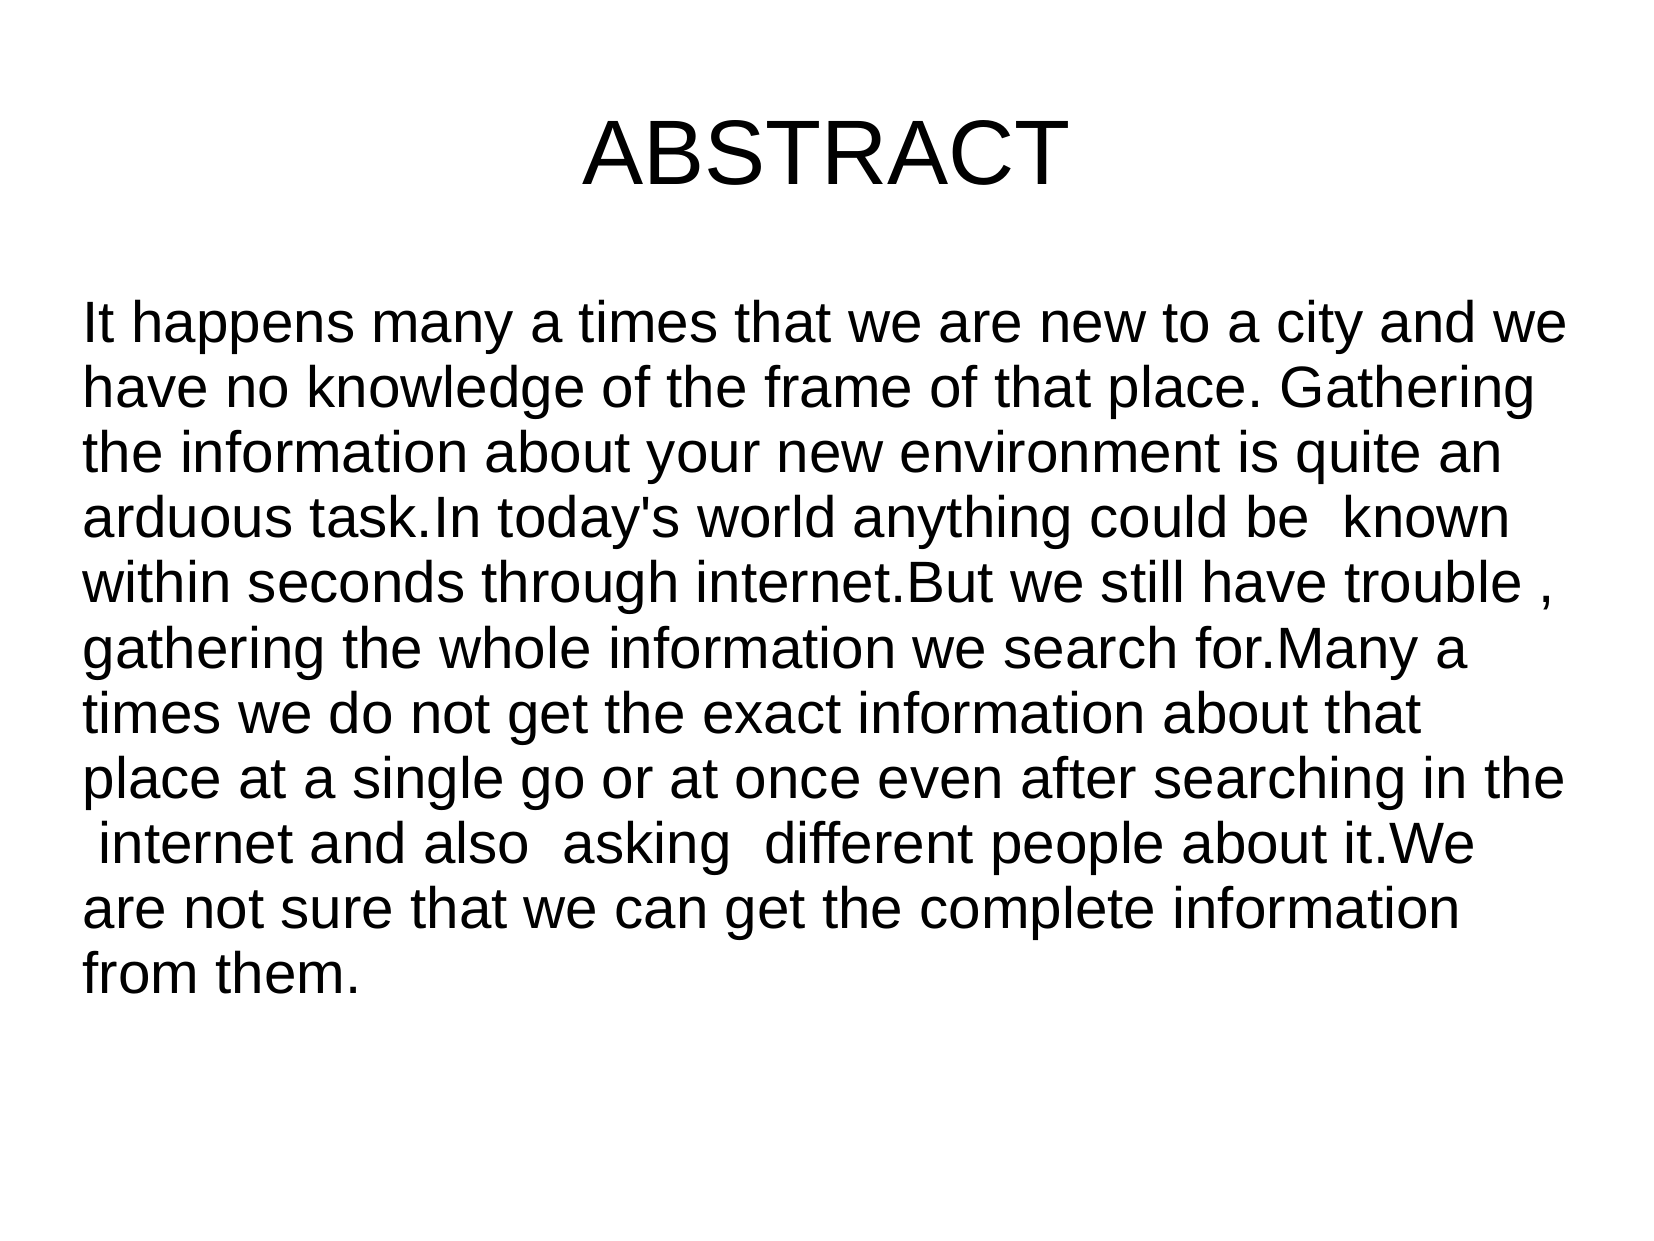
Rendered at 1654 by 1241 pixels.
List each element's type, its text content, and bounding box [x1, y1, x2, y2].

list It happens many a times that we are new to a city and we have no knowledge of the frame of that place. Gathering the information about your new environment is quite an arduous task.In today's world anything could be known within seconds through internet.But we still have trouble , gathering the whole information we search for.Many a times we do not get the exact information about that place at a single go or at once even after searching in the internet and also asking different people about it.We are not sure that we can get the complete information from them. [82, 290, 1571, 1109]
title ABSTRACT [82, 49, 1571, 257]
